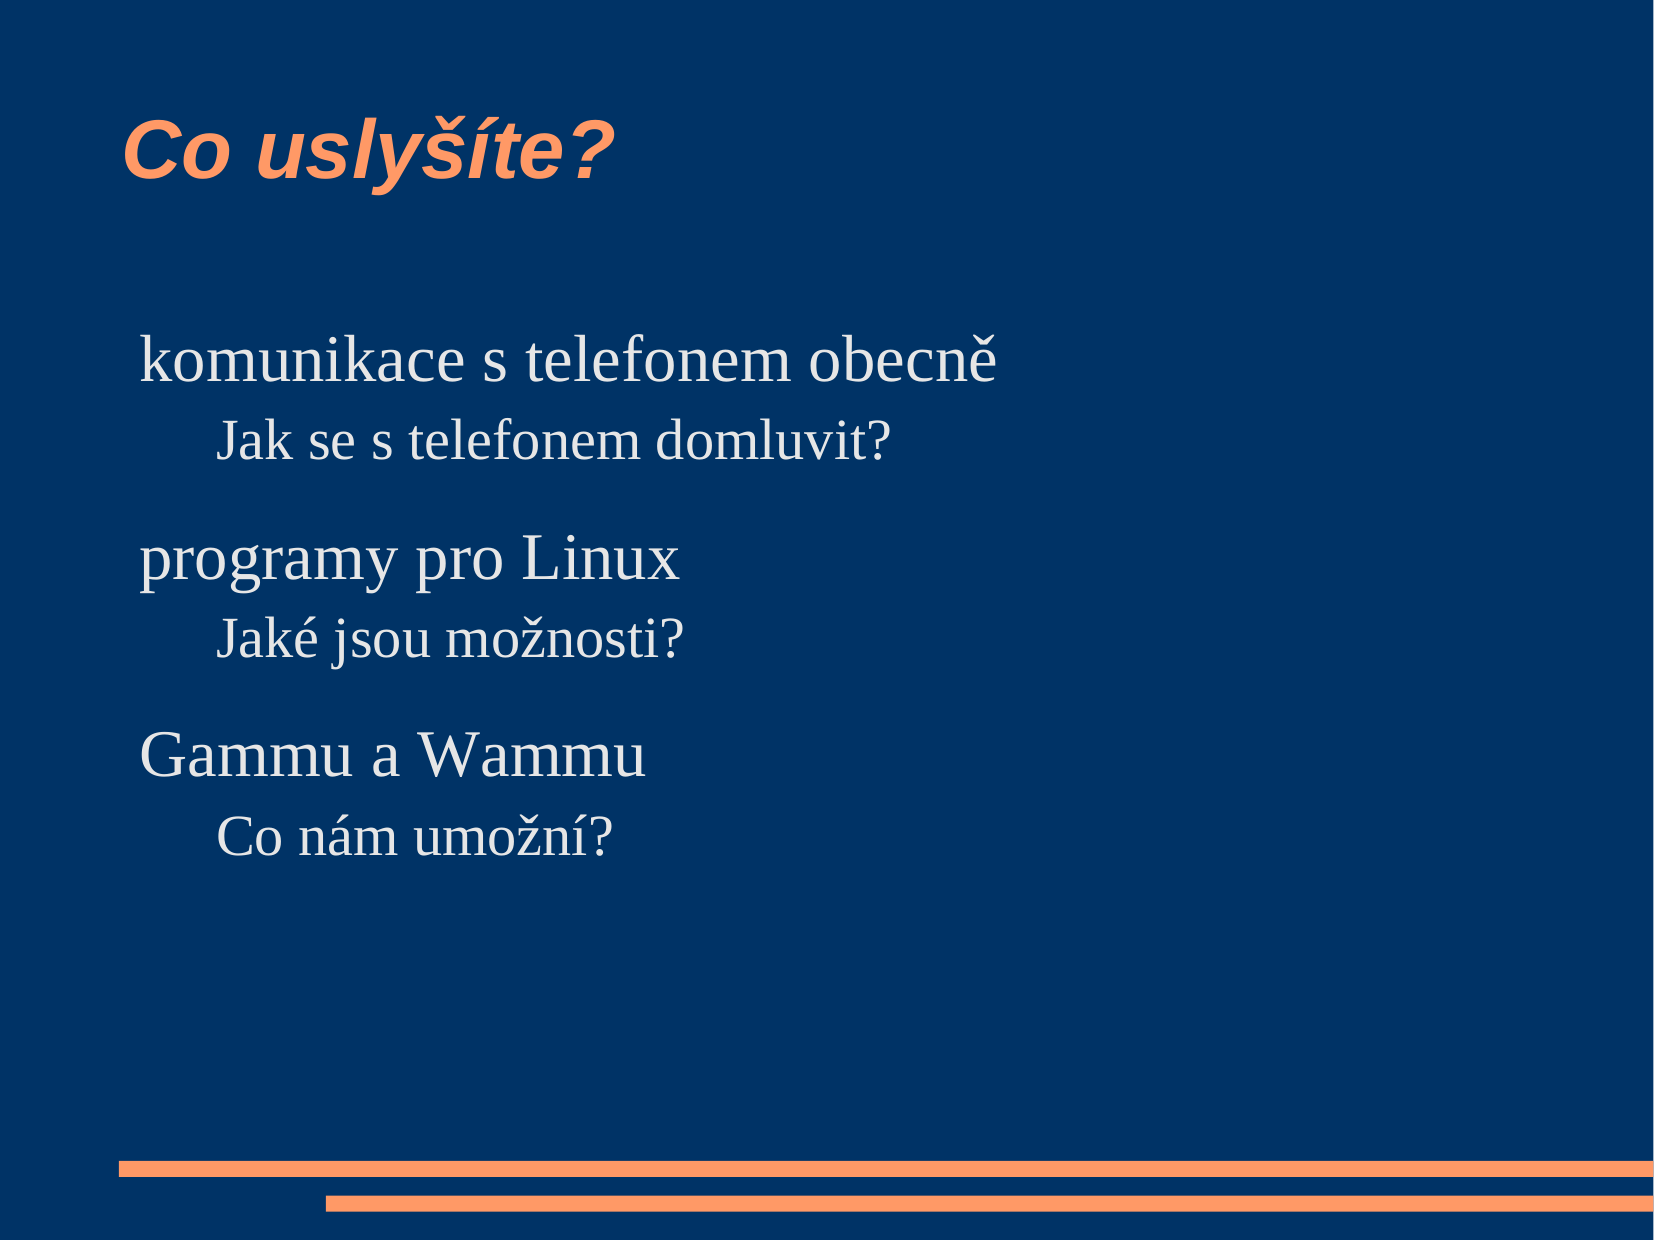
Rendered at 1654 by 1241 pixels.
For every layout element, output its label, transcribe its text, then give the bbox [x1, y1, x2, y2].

title Co uslyšíte? [121, 46, 1534, 254]
list komunikace s telefonem obecně Jak se s telefonem domluvit? programy pro Linux Jaké jsou možnosti? Gammu a Wammu Co nám umožní? [121, 322, 1561, 1133]
